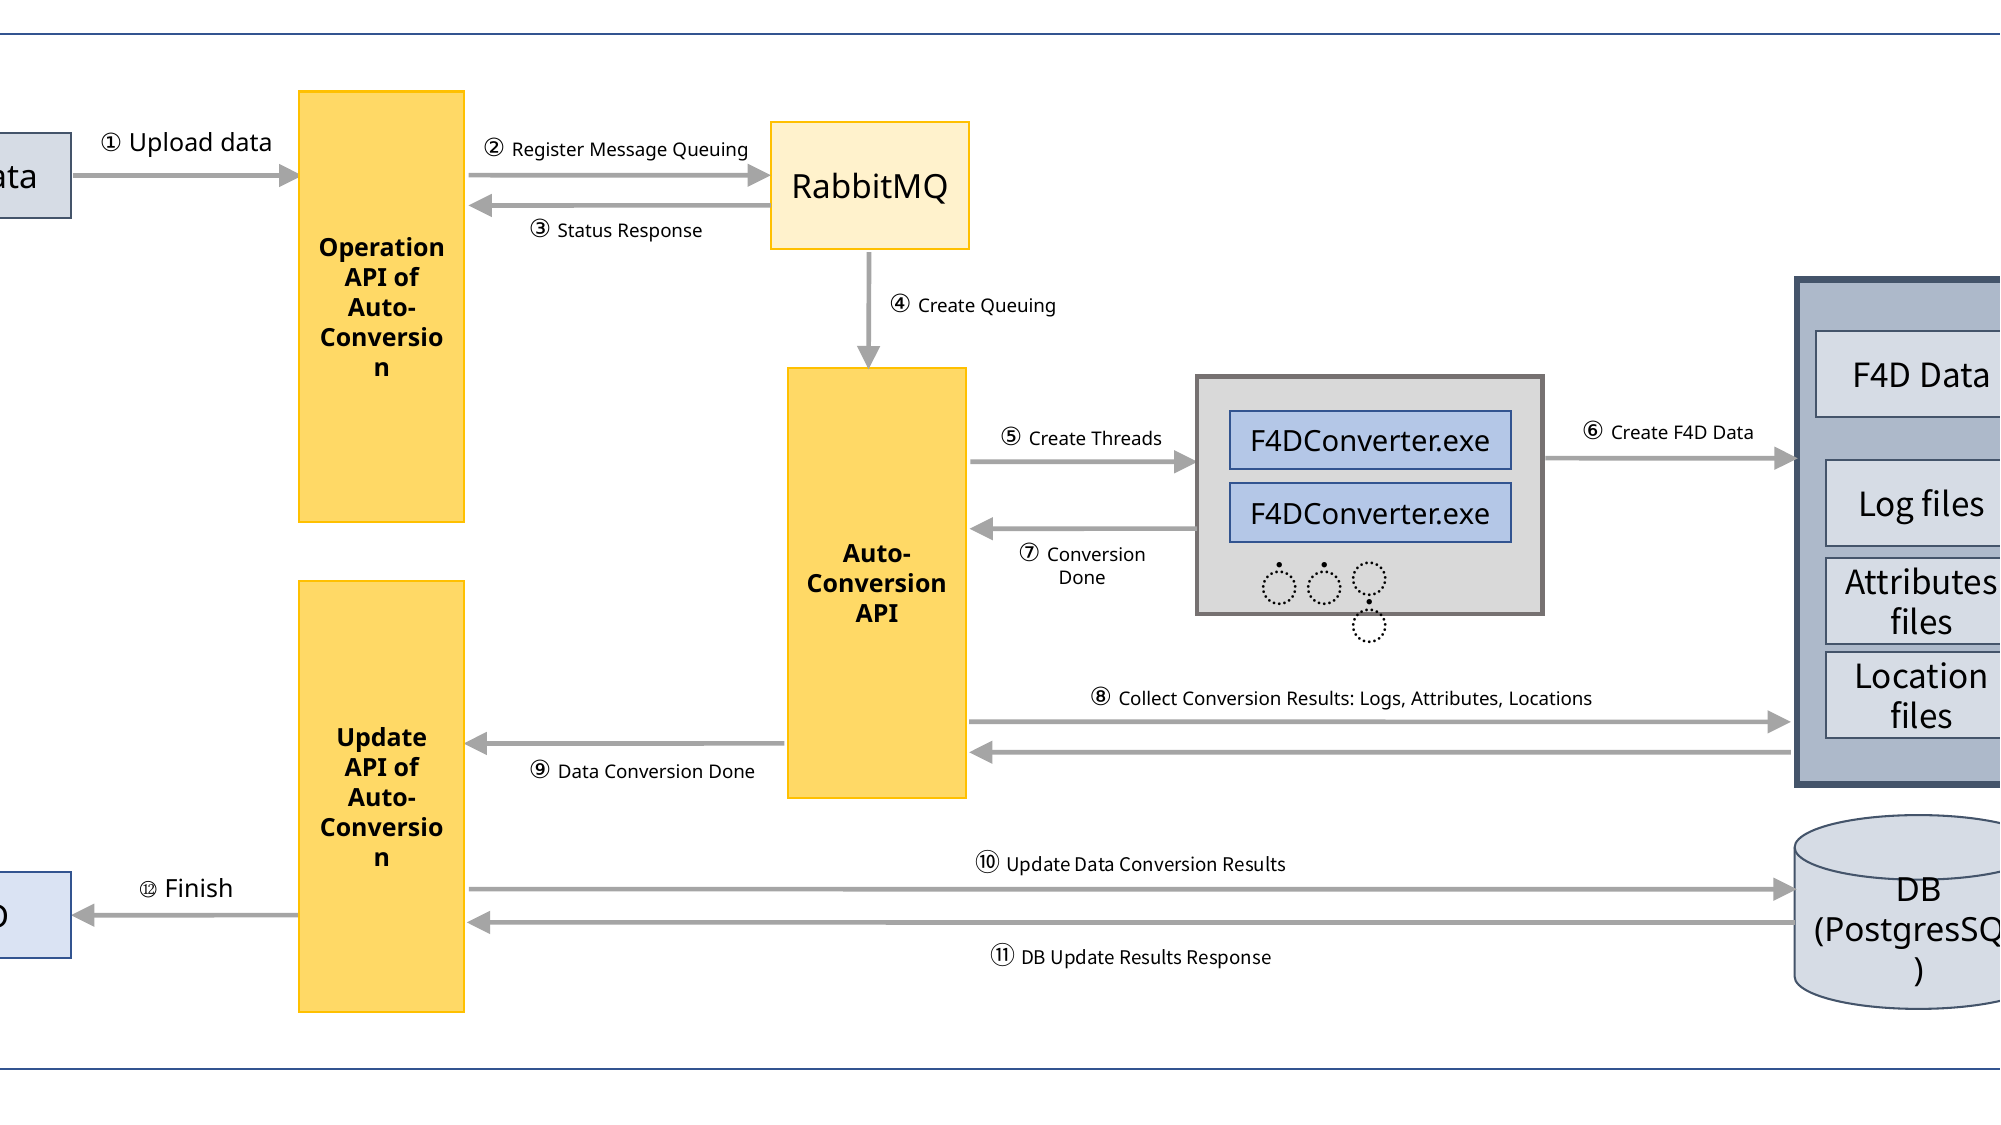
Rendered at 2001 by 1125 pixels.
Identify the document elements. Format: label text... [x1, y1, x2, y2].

text_box 〮〮〮 [1250, 545, 1401, 622]
text_box ⑩ Update Data Conversion Results [961, 838, 1301, 884]
text_box F4DConverter.exe [1230, 410, 1511, 470]
text_box ① Upload data [85, 119, 288, 165]
text_box ④ Create Queuing [874, 280, 1072, 326]
text_box Update API of Auto-Conversion [299, 581, 465, 1012]
text_box ⑧ Collect Conversion Results: Logs, Attributes, Locations [1074, 673, 1635, 718]
text_box Operation API of Auto-Conversion [299, 91, 465, 522]
text_box Attributes files [1825, 558, 2000, 644]
text_box ⑥ Create F4D Data [1567, 407, 1769, 453]
text_box F4DConverter.exe [1230, 483, 1511, 542]
text_box 3D Data [0, 132, 72, 219]
text_box Location files [1825, 652, 2000, 738]
text_box Log files [1825, 460, 2000, 546]
text_box END [0, 872, 72, 958]
text_box Auto-Conversion API [788, 367, 966, 798]
text_box DB (PostgresSQL) [1794, 815, 2000, 1009]
text_box ② Register Message Queuing [468, 124, 764, 170]
text_box ⑫ Finish [124, 864, 249, 910]
text_box ⑤ Create Threads [985, 412, 1177, 458]
text_box ⑪ DB Update Results Response [975, 931, 1287, 977]
text_box [0, 34, 2000, 1069]
text_box RabbitMQ [770, 121, 970, 249]
text_box ③ Status Response [513, 205, 718, 251]
text_box ⑦ Conversion Done [990, 528, 1173, 597]
text_box F4D Data [1816, 331, 2000, 417]
text_box ⑨ Data Conversion Done [501, 746, 783, 791]
